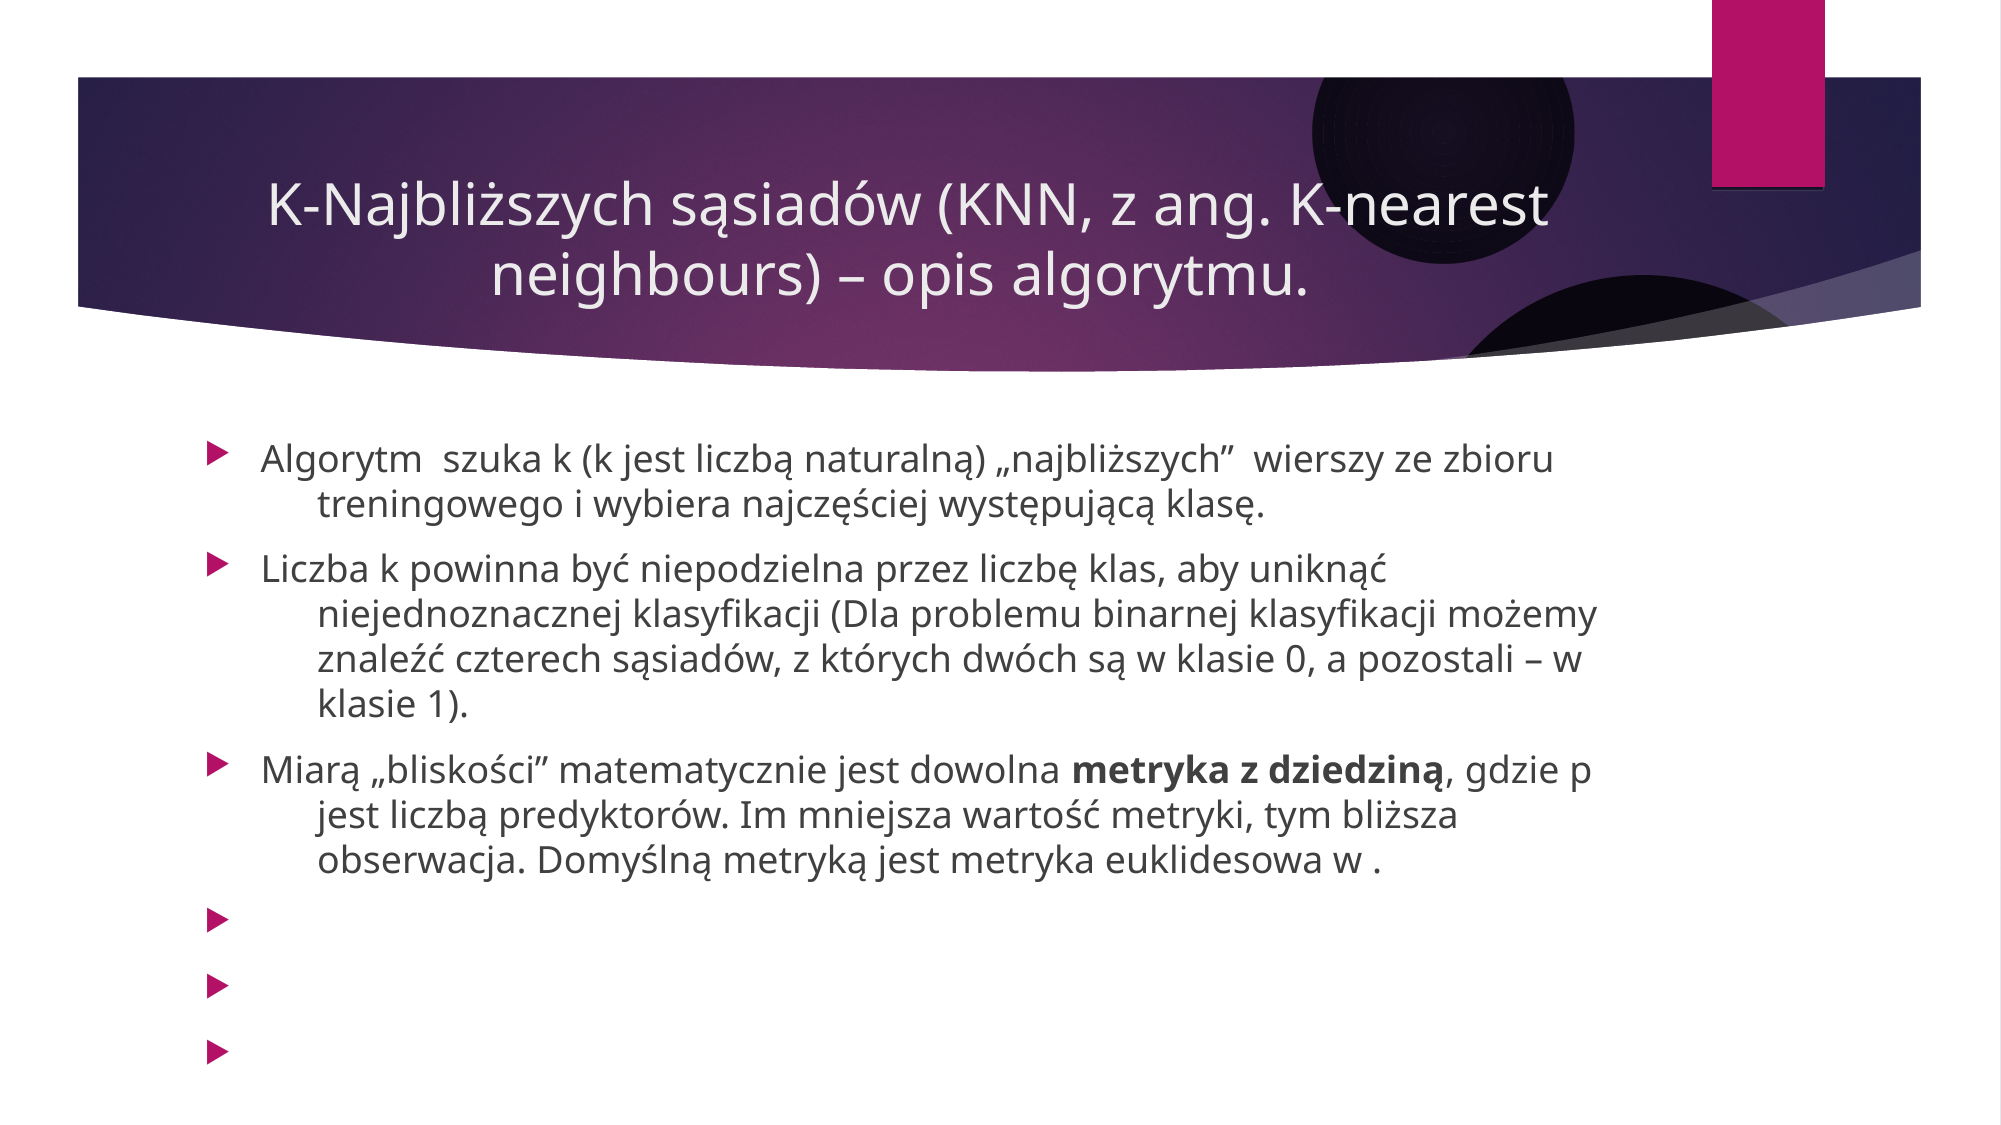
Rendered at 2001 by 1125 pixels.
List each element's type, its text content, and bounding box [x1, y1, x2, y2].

list Algorytm szuka k (k jest liczbą naturalną) „najbliższych” wierszy ze zbioru treningowego i wybiera najczęściej występującą klasę. Liczba k powinna być niepodzielna przez liczbę klas, aby uniknąć niejednoznacznej klasyfikacji (Dla problemu binarnej klasyfikacji możemy znaleźć czterech sąsiadów, z których dwóch są w klasie 0, a pozostali – w klasie 1). Miarą „bliskości” matematycznie jest dowolna metryka z dziedziną, gdzie p jest liczbą predyktorów. Im mniejsza wartość metryki, tym bliższa obserwacja. Domyślną metryką jest metryka euklidesowa w . [189, 427, 1638, 988]
title K-Najbliższych sąsiadów (KNN, z ang. K-nearest neighbours) – opis algorytmu. [189, 159, 1627, 276]
